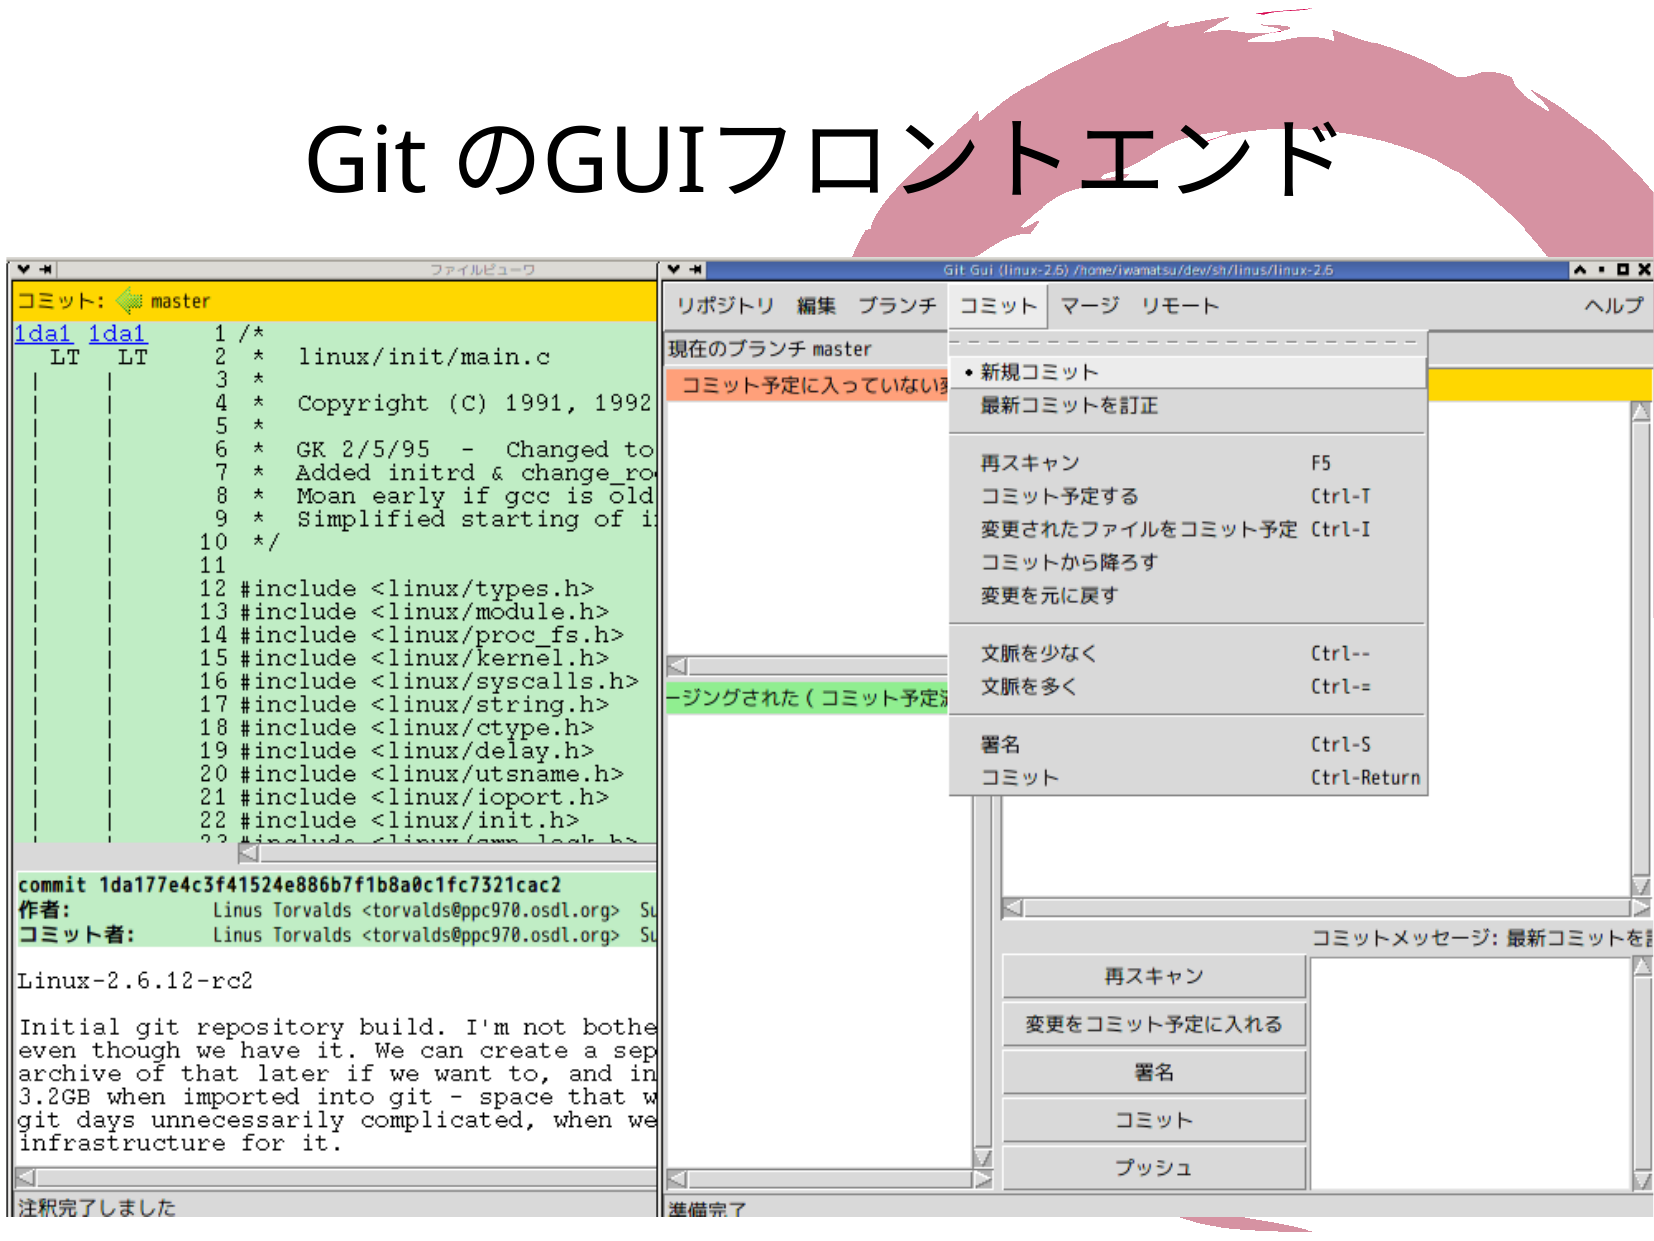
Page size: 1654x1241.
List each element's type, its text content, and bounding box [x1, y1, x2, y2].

picture [5, 0, 1654, 1241]
title Git のGUIフロントエンド [82, 56, 1571, 250]
